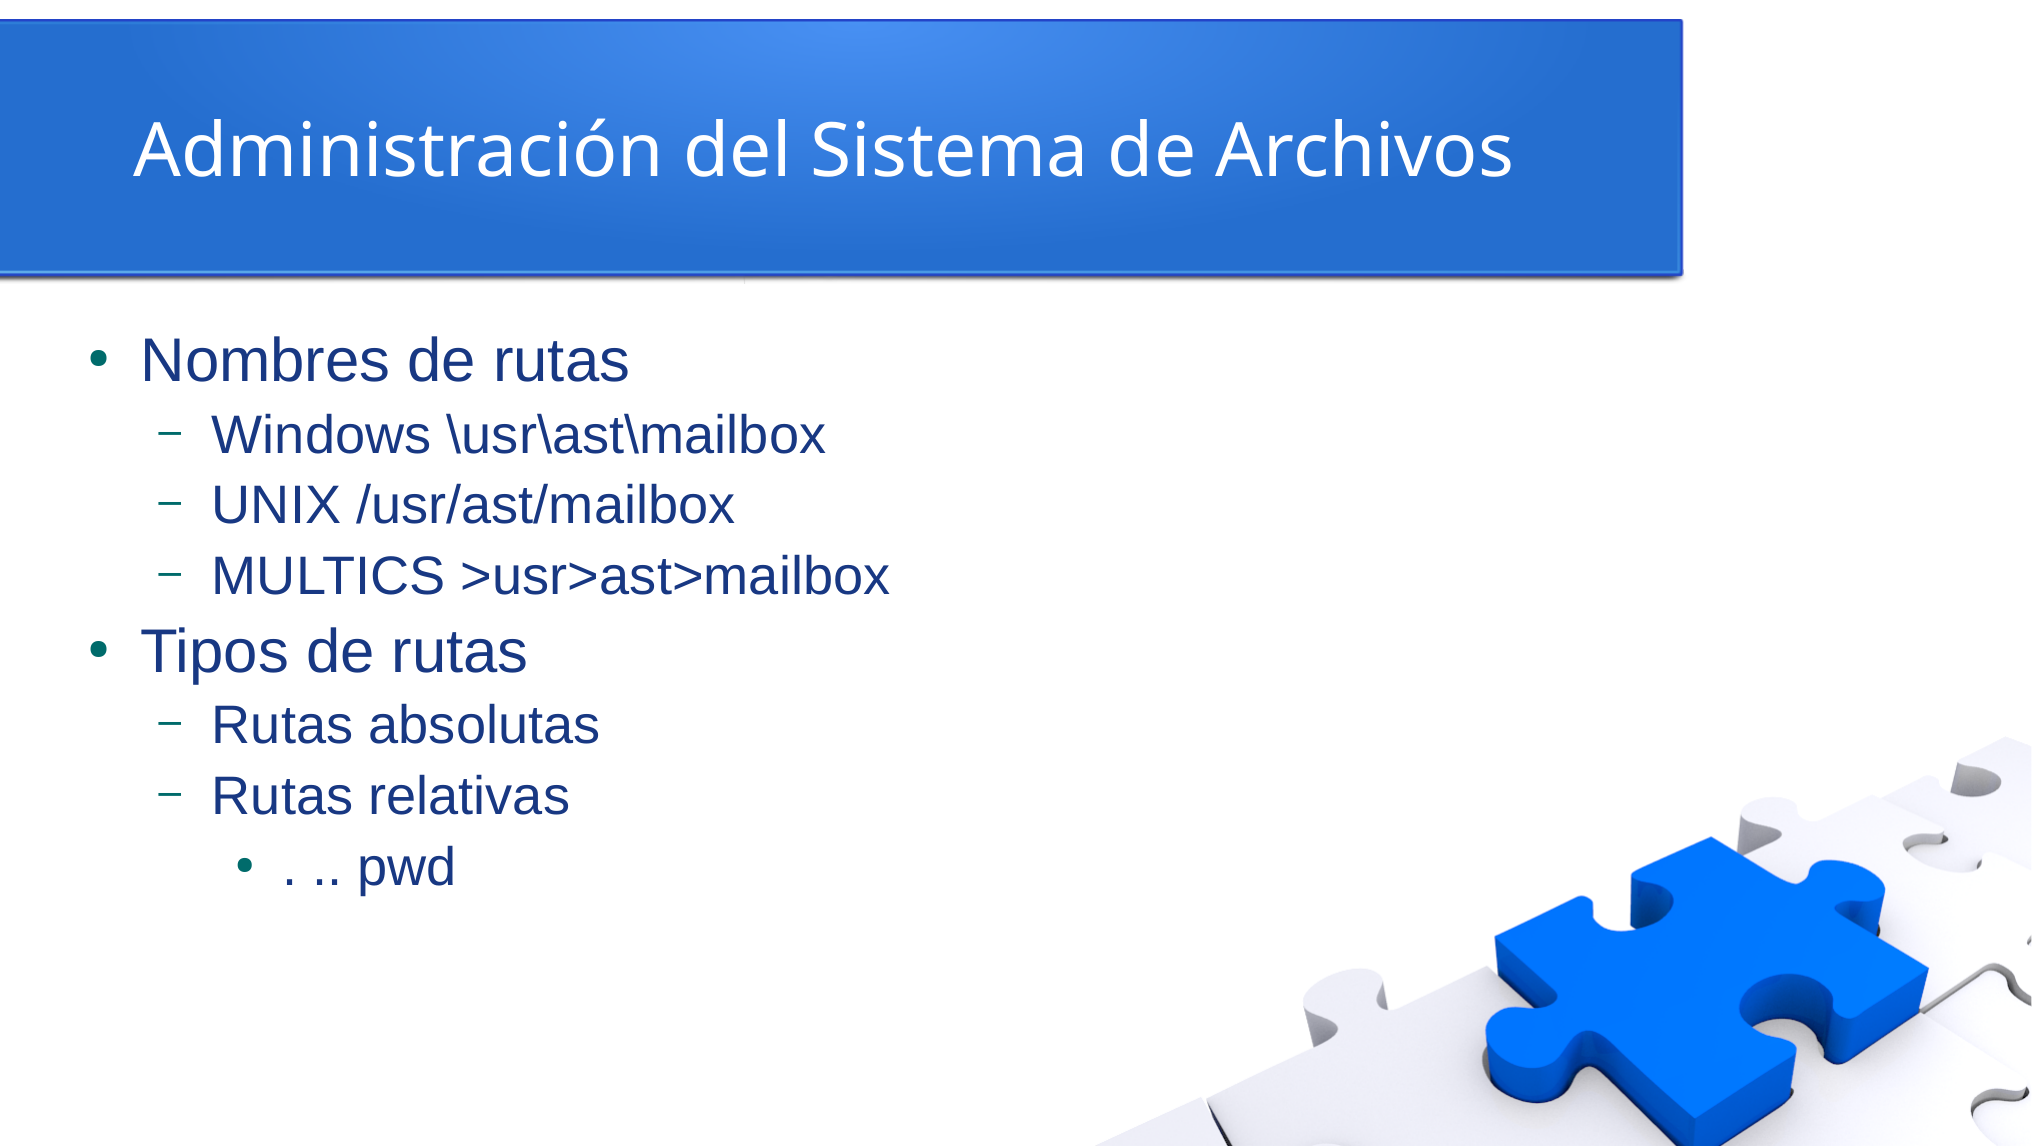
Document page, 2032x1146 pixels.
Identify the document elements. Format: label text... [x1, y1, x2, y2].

text_box Nombres de rutas Windows \usr\ast\mailbox UNIX /usr/ast/mailbox MULTICS >usr>ast>mailbox Tipos de rutas Rutas absolutas Rutas relativas . .. pwd [69, 325, 1312, 1099]
picture [0, 19, 1689, 284]
picture [1071, 605, 2032, 1146]
title Administración del Sistema de Archivos [42, 51, 1607, 243]
